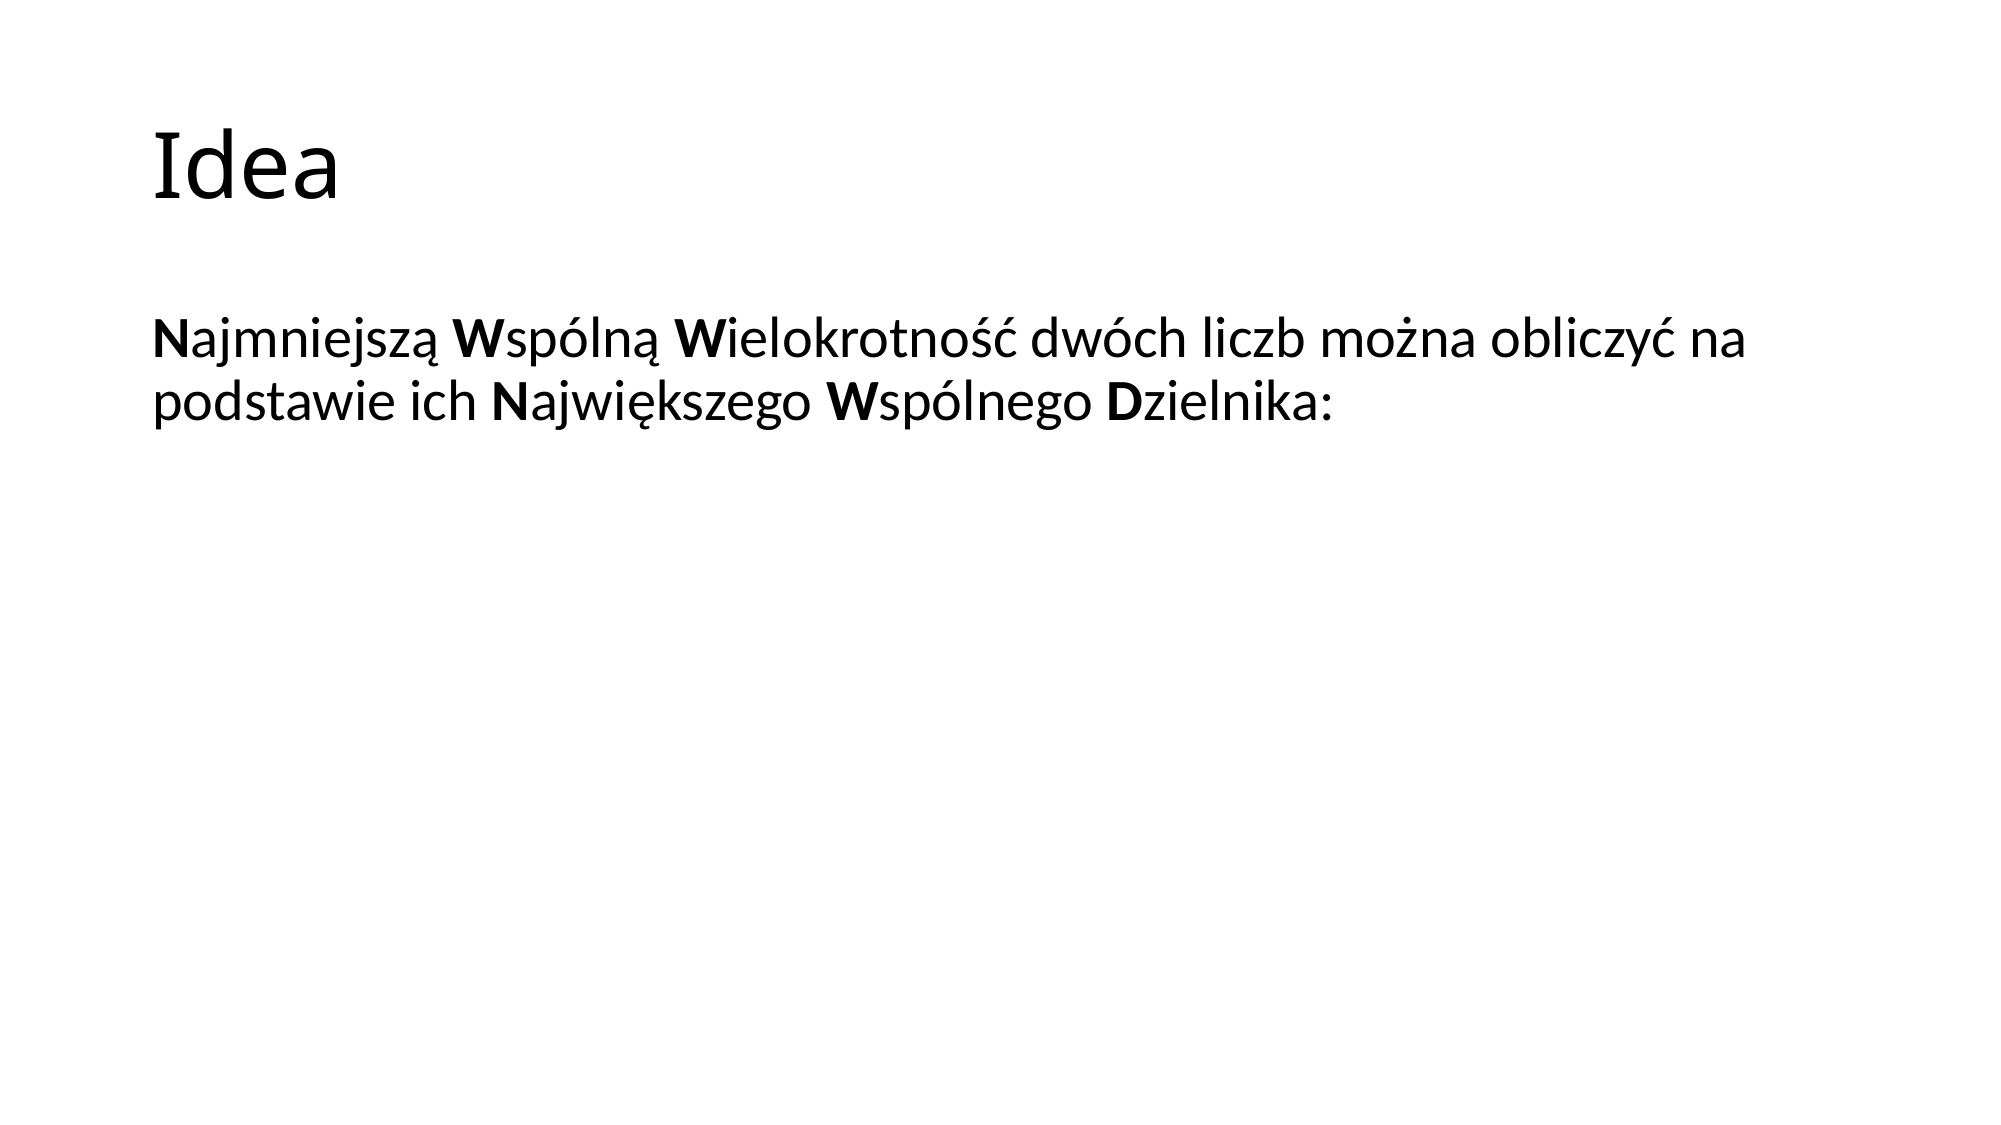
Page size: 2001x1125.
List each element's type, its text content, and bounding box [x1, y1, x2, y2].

list Najmniejszą Wspólną Wielokrotność dwóch liczb można obliczyć na podstawie ich Największego Wspólnego Dzielnika: [137, 299, 1863, 1014]
title Idea [137, 59, 1863, 278]
